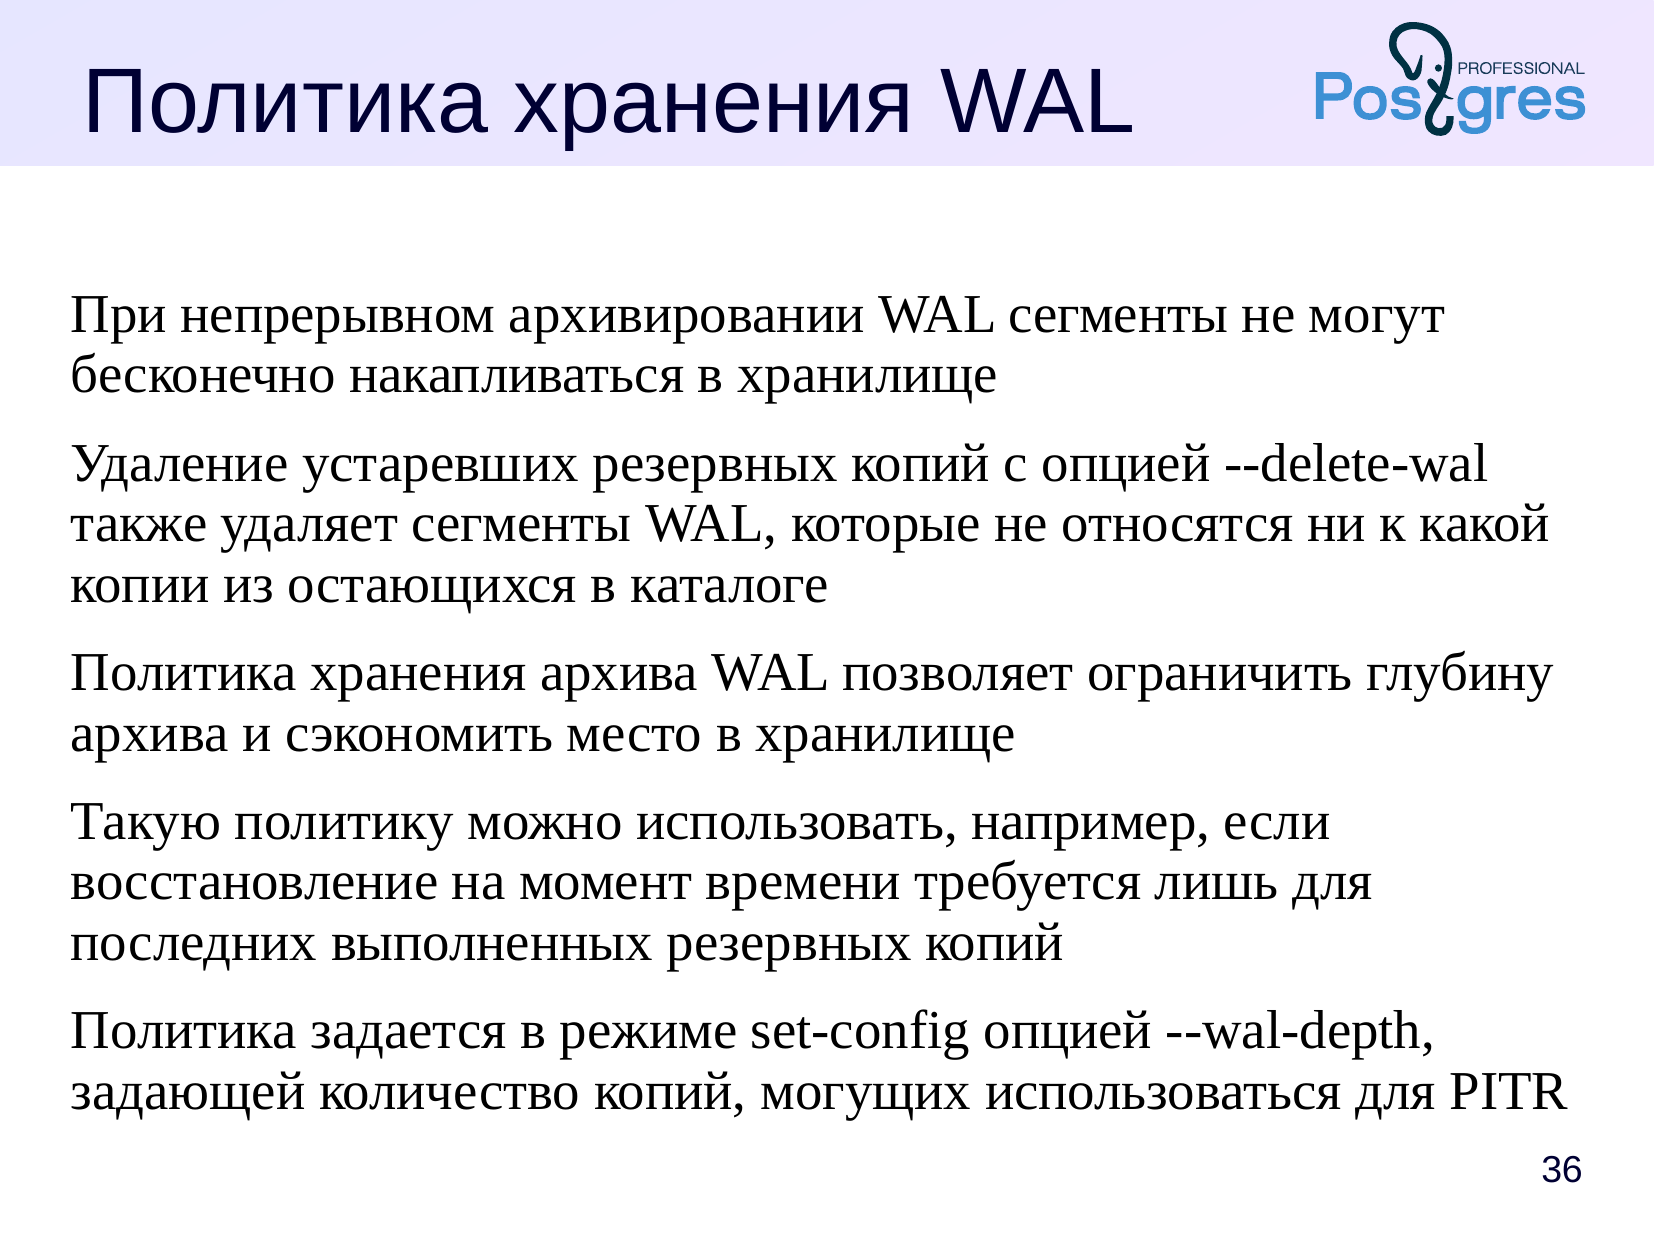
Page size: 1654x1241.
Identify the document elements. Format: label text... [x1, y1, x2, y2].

title Политика хранения WAL [82, 49, 1252, 153]
list При непрерывном архивировании WAL сегменты не могут бесконечно накапливаться в хранилище Удаление устаревших резервных копий с опцией --delete-wal также удаляет сегменты WAL, которые не относятся ни к какой копии из остающихся в каталоге Политика хранения архива WAL позволяет ограничить глубину архива и сэкономить место в хранилище Такую политику можно использовать, например, если восстановление на момент времени требуется лишь для последних выполненных резервных копий Политика задается в режиме set-config опцией --wal-depth, задающей количество копий, могущих использоваться для PITR [70, 283, 1583, 1134]
